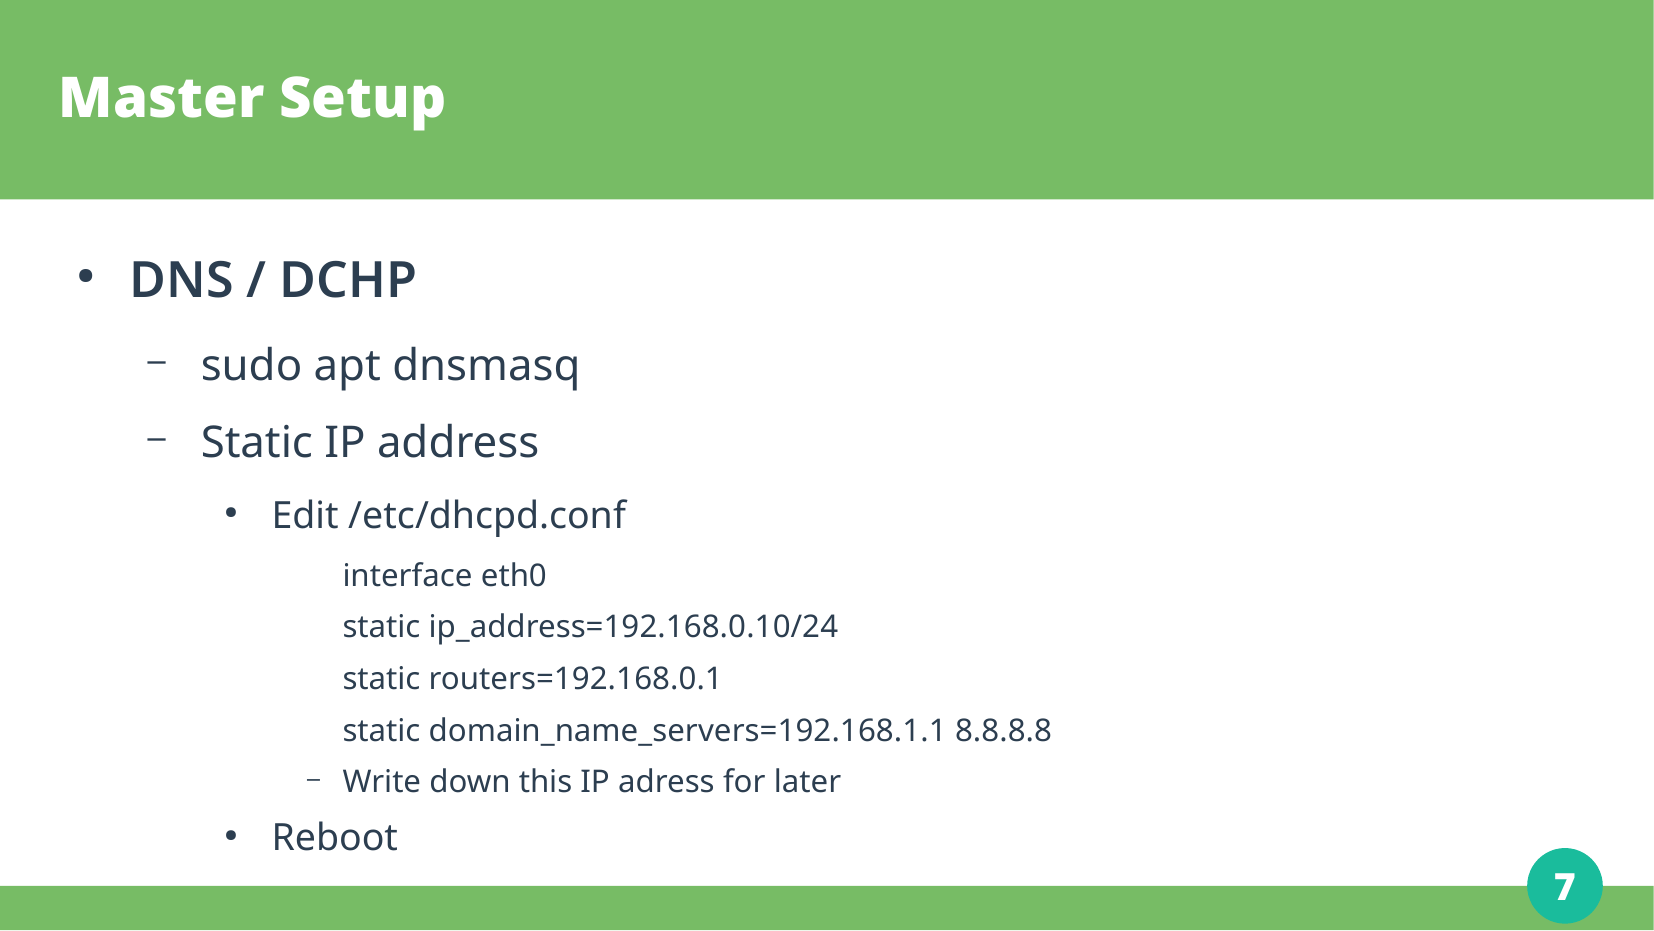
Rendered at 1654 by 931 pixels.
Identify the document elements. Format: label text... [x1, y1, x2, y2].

list DNS / DCHP sudo apt dnsmasq Static IP address Edit /etc/dhcpd.conf interface eth0 static ip_address=192.168.0.10/24 static routers=192.168.0.1 static domain_name_servers=192.168.1.1 8.8.8.8 Write down this IP adress for later Reboot [59, 243, 1595, 864]
title Master Setup [59, 37, 1595, 155]
